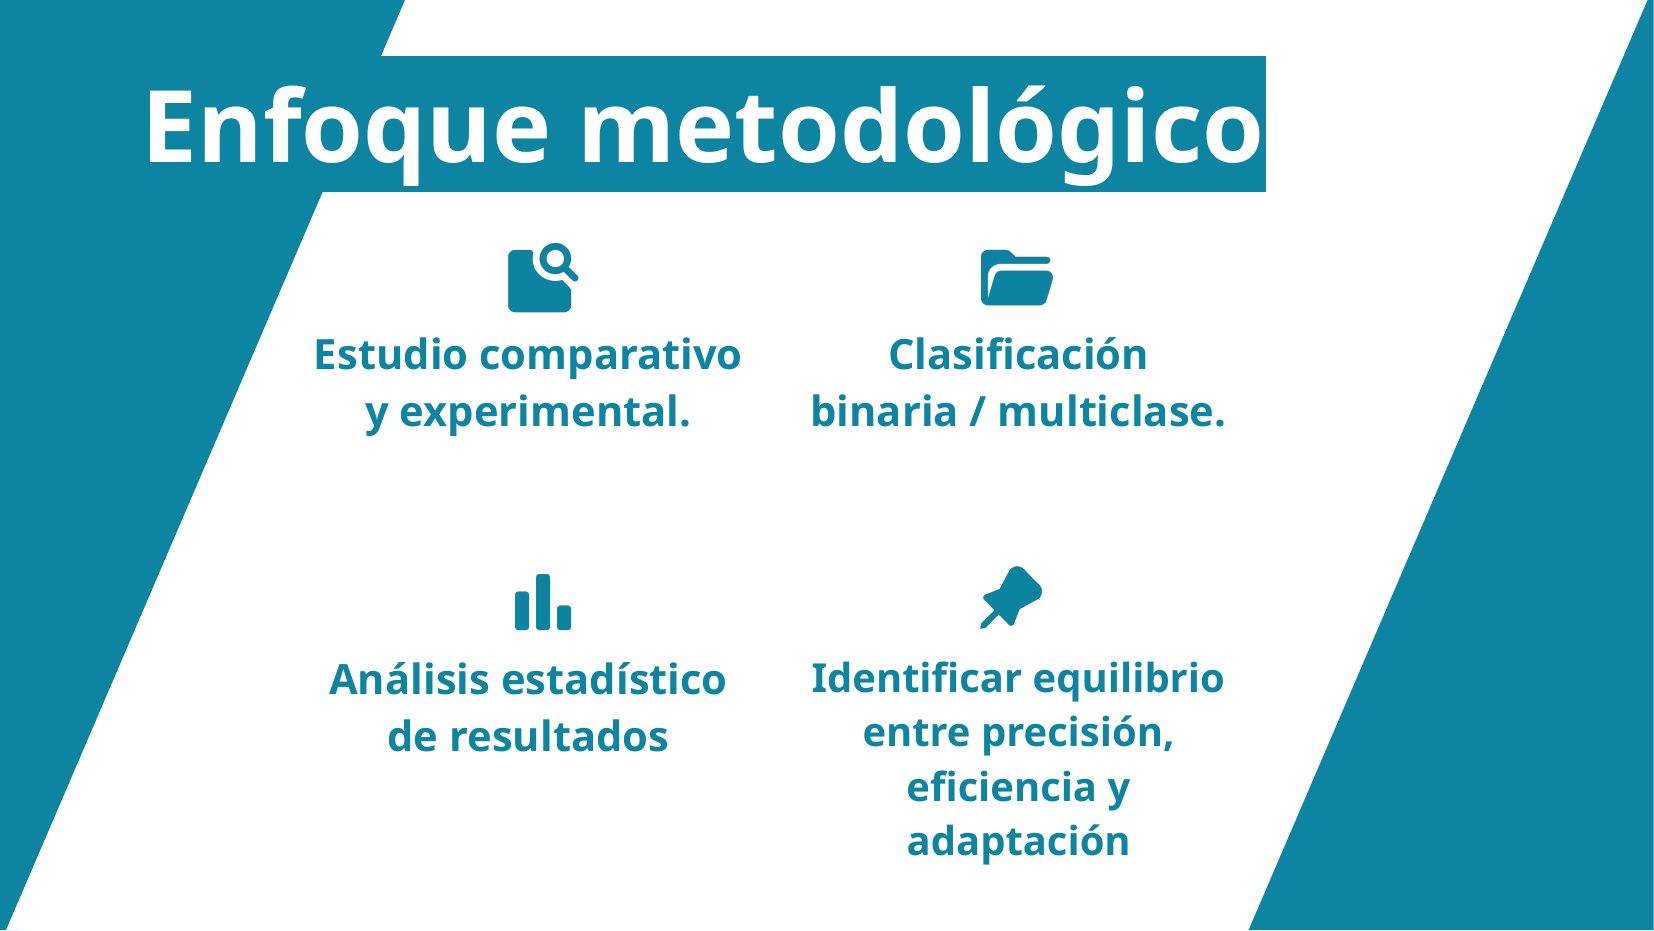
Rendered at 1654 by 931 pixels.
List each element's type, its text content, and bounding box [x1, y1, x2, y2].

list Análisis estadístico de resultados [307, 649, 751, 868]
picture [501, 236, 585, 319]
picture [974, 236, 1057, 319]
list Identificar equilibrio entre precisión, eficiencia y adaptación [797, 649, 1241, 868]
picture [501, 560, 585, 644]
title Enfoque metodológico [141, 35, 1625, 213]
picture [974, 560, 1048, 635]
list Estudio comparativo y experimental. [307, 324, 751, 544]
list Clasificación binaria / multiclase. [797, 324, 1241, 544]
